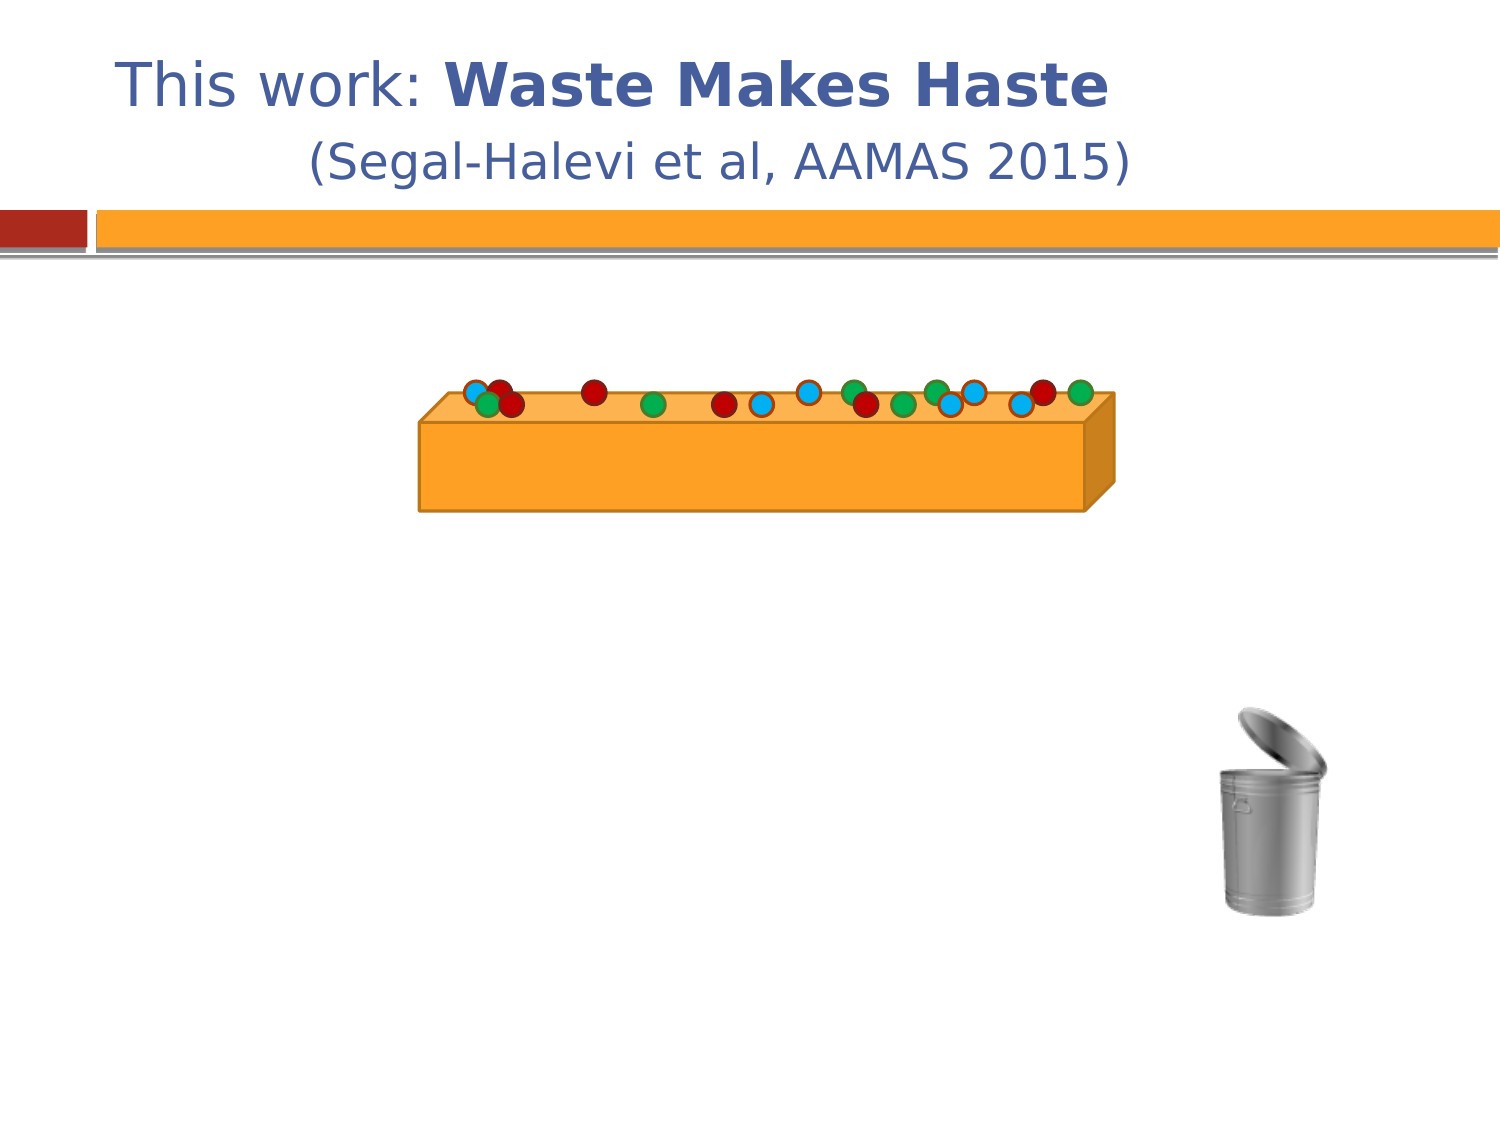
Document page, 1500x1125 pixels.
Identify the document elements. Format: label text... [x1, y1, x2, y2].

text_box [464, 381, 524, 417]
text_box [712, 392, 737, 417]
text_box [891, 392, 916, 417]
text_box [797, 381, 821, 405]
list [240, 296, 1257, 1053]
text_box [962, 381, 987, 405]
text_box [842, 381, 878, 417]
text_box [641, 392, 666, 417]
text_box [419, 393, 1115, 511]
picture [1157, 699, 1388, 930]
text_box [1068, 381, 1093, 405]
text_box [1009, 381, 1056, 417]
text_box [925, 381, 963, 417]
title This work: Waste Makes Haste (Segal-Halevi et al, AAMAS 2015) [100, 37, 1438, 200]
text_box [582, 381, 607, 405]
text_box [749, 392, 774, 417]
